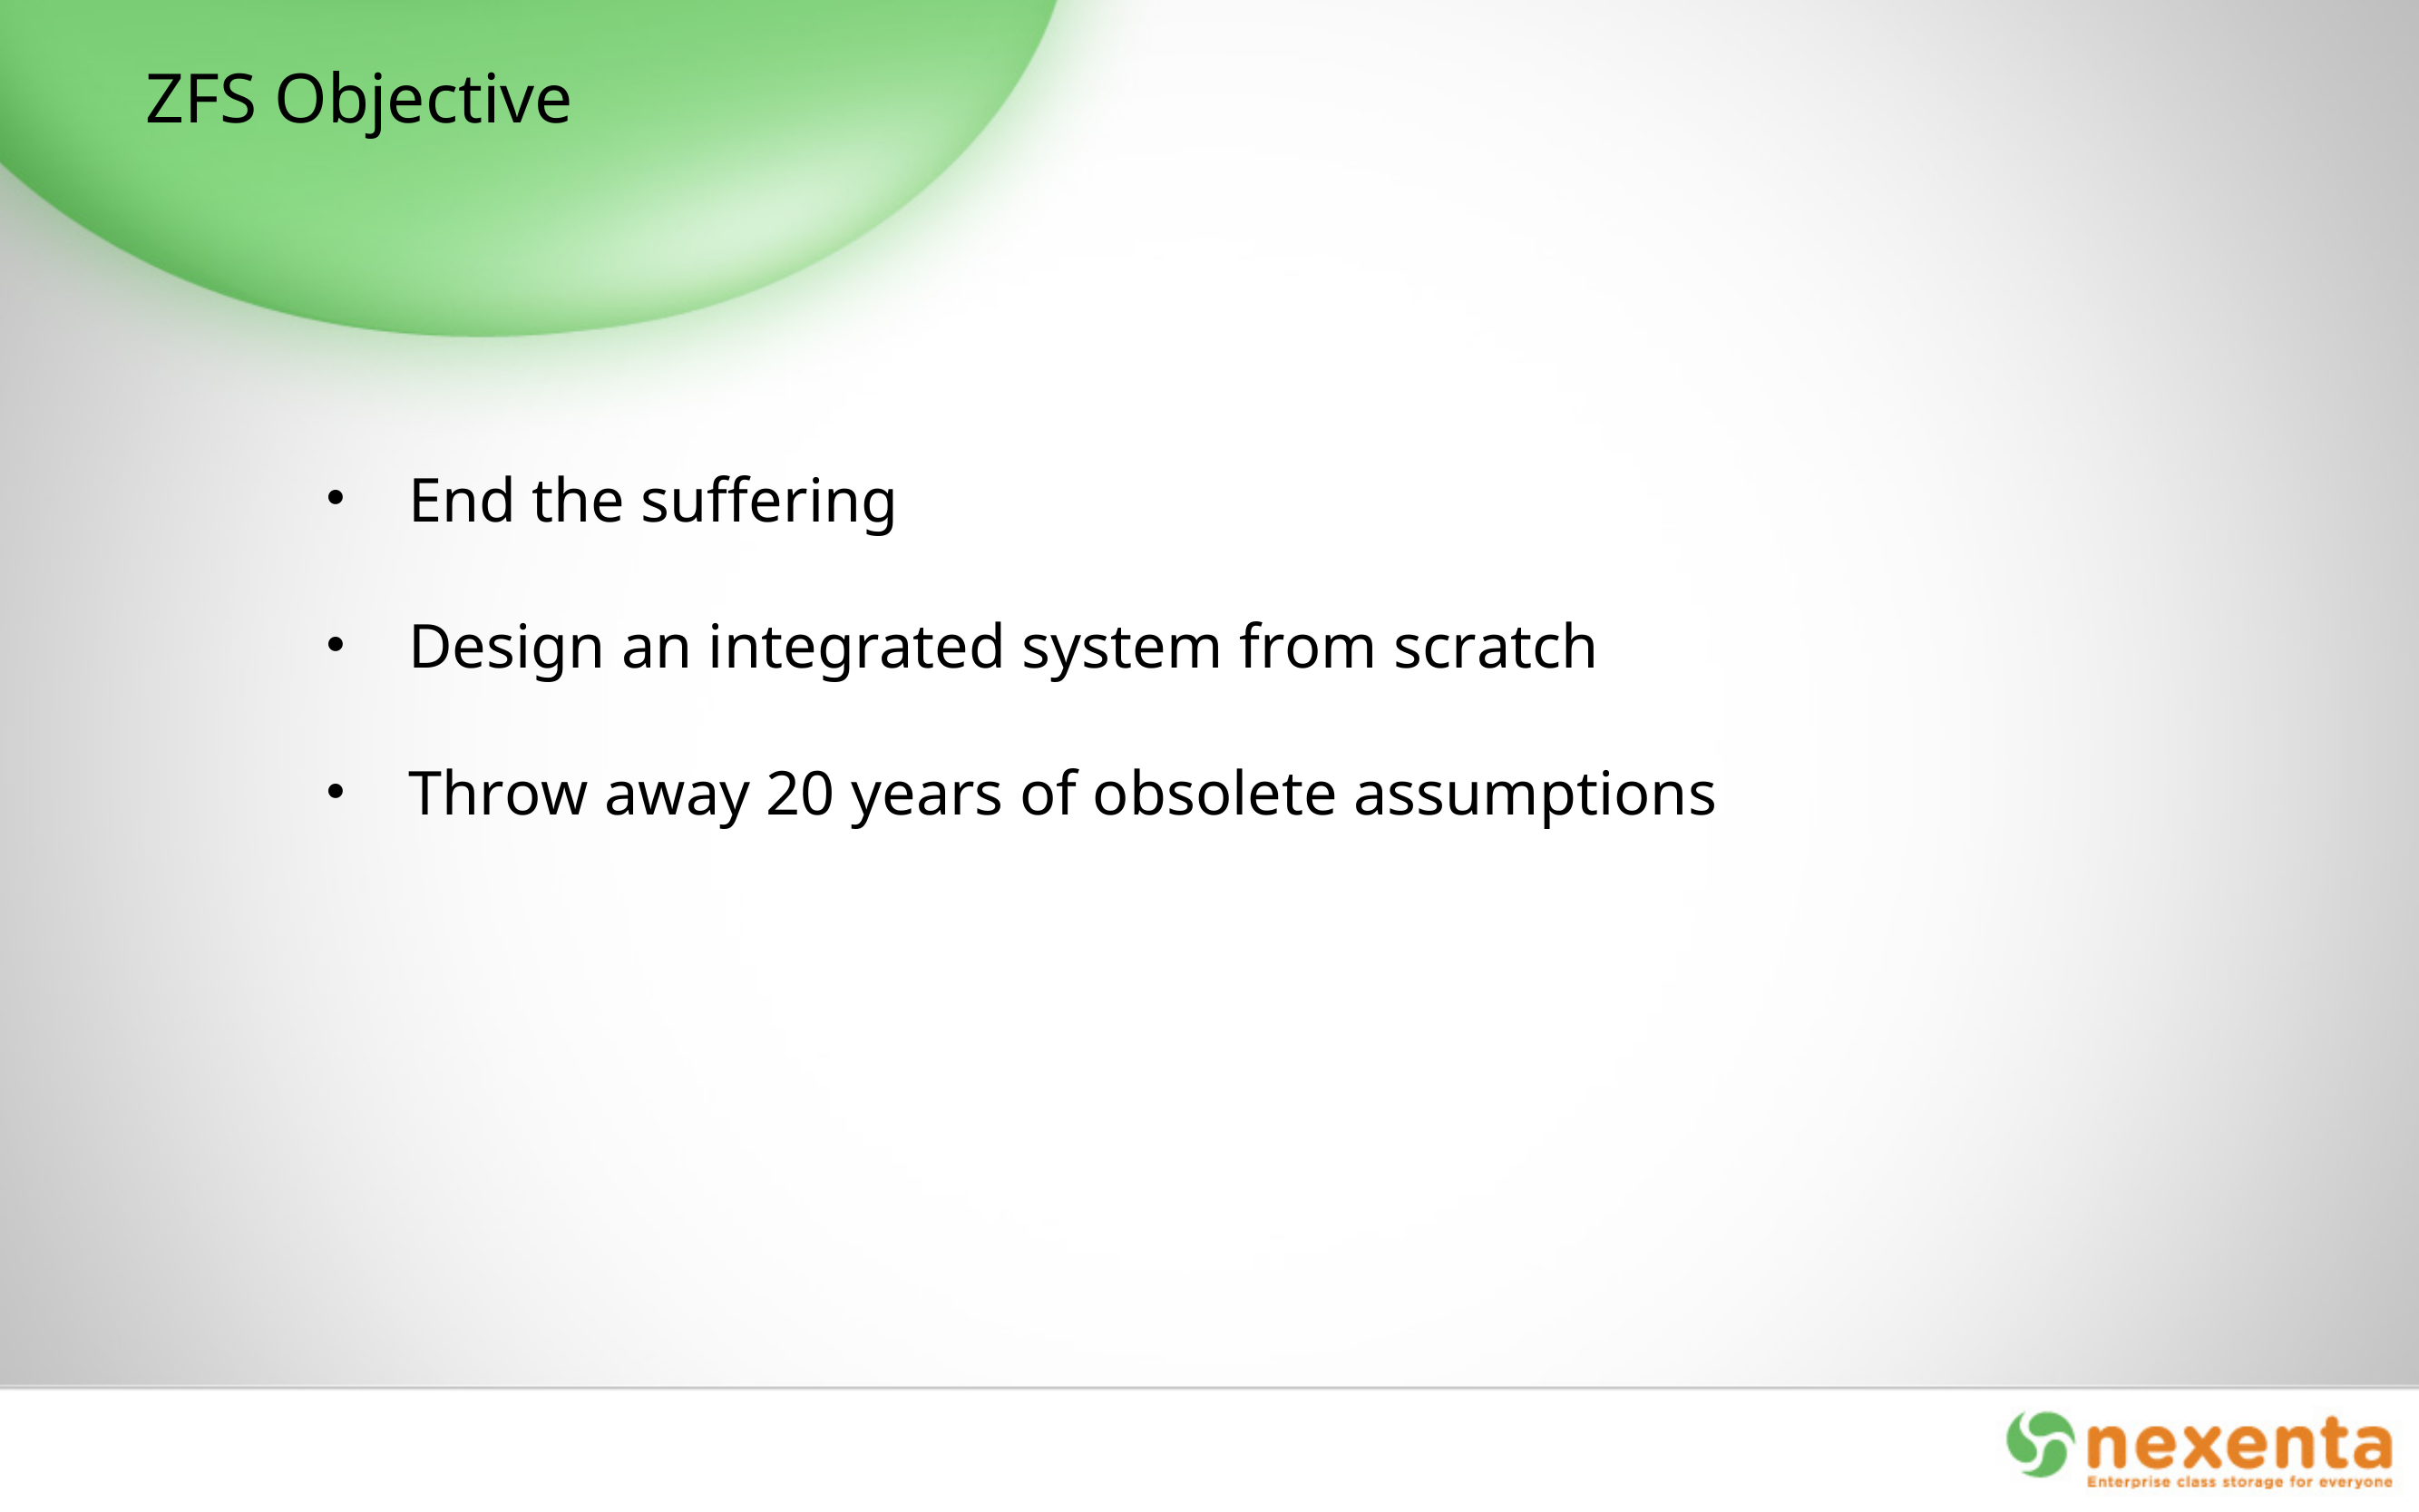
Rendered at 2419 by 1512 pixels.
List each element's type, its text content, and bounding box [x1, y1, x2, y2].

picture [0, 0, 2419, 1512]
text_box End the suffering Design an integrated system from scratch Throw away 20 years of obsolete assumptions [325, 461, 2183, 1189]
text_box ZFS Objective [145, 54, 987, 240]
